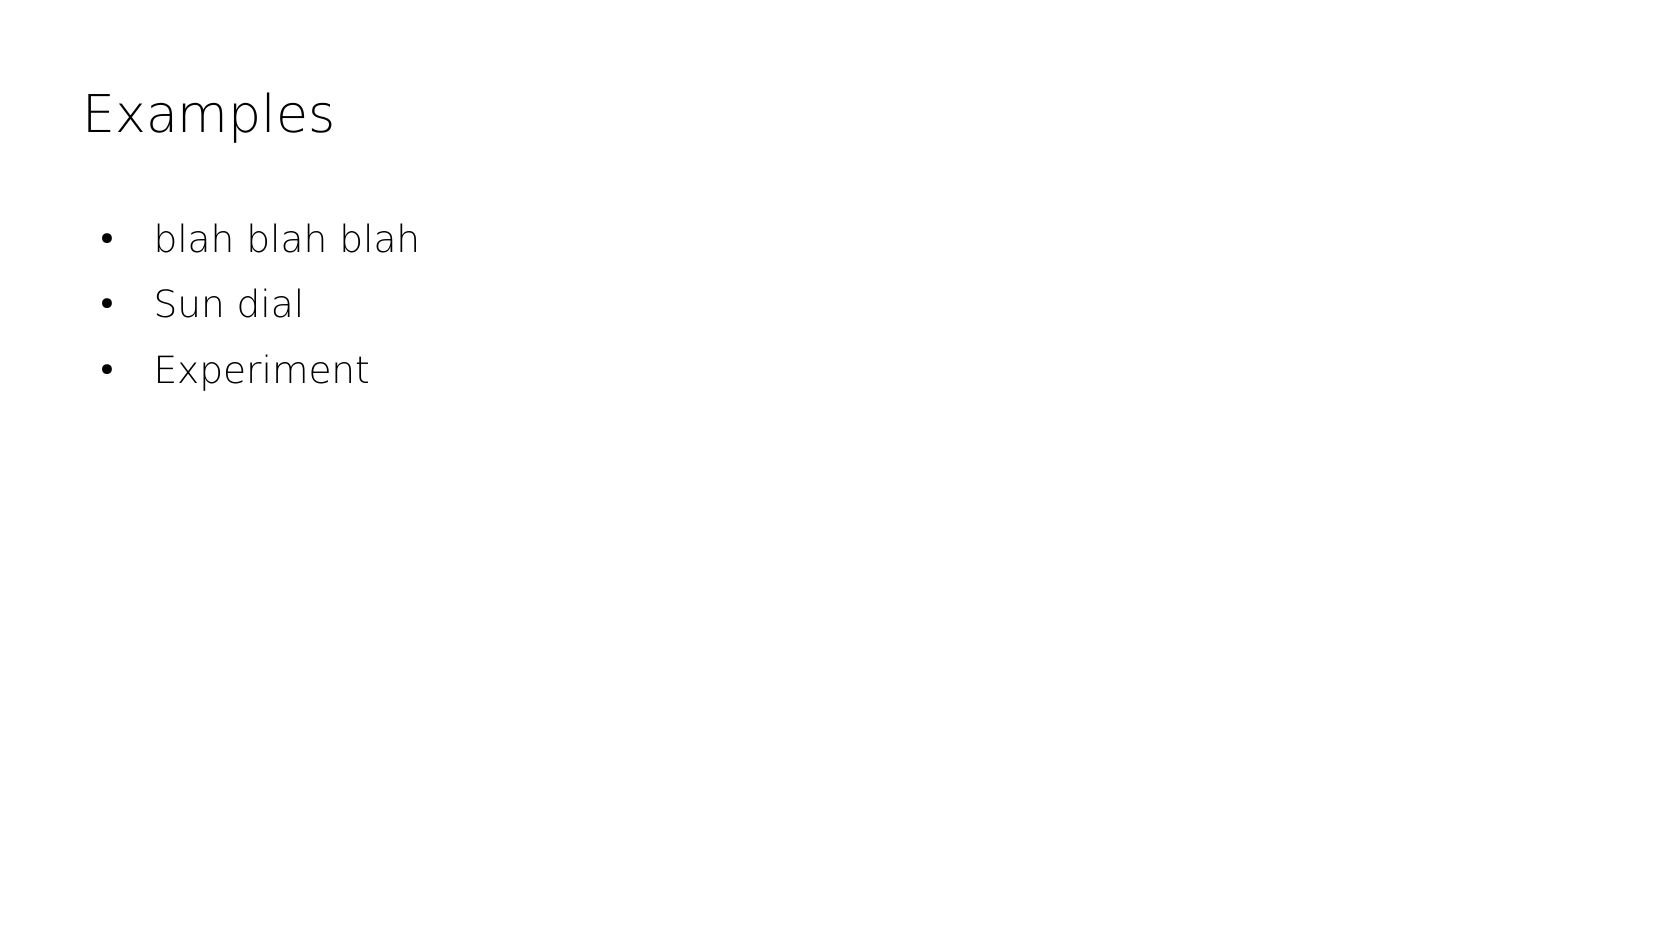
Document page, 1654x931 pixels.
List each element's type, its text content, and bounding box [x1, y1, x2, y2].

list blah blah blah Sun dial Experiment [82, 217, 1571, 758]
title Examples [82, 37, 1571, 193]
